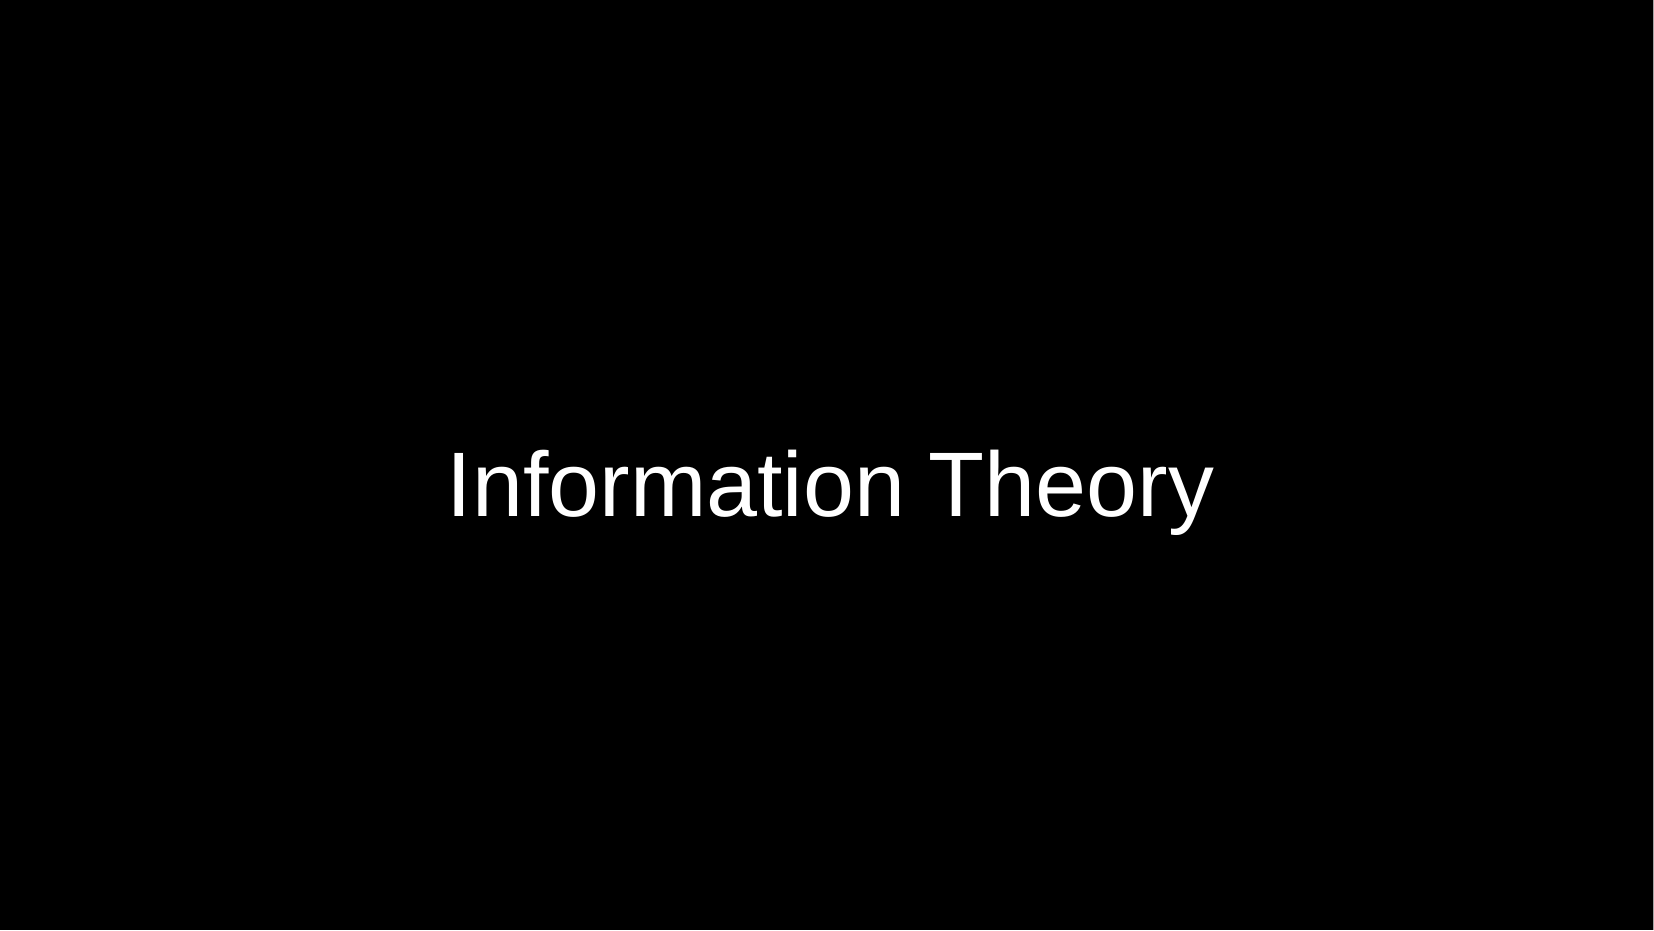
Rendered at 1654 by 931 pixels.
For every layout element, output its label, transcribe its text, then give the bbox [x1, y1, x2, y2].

title Information Theory [86, 407, 1576, 563]
